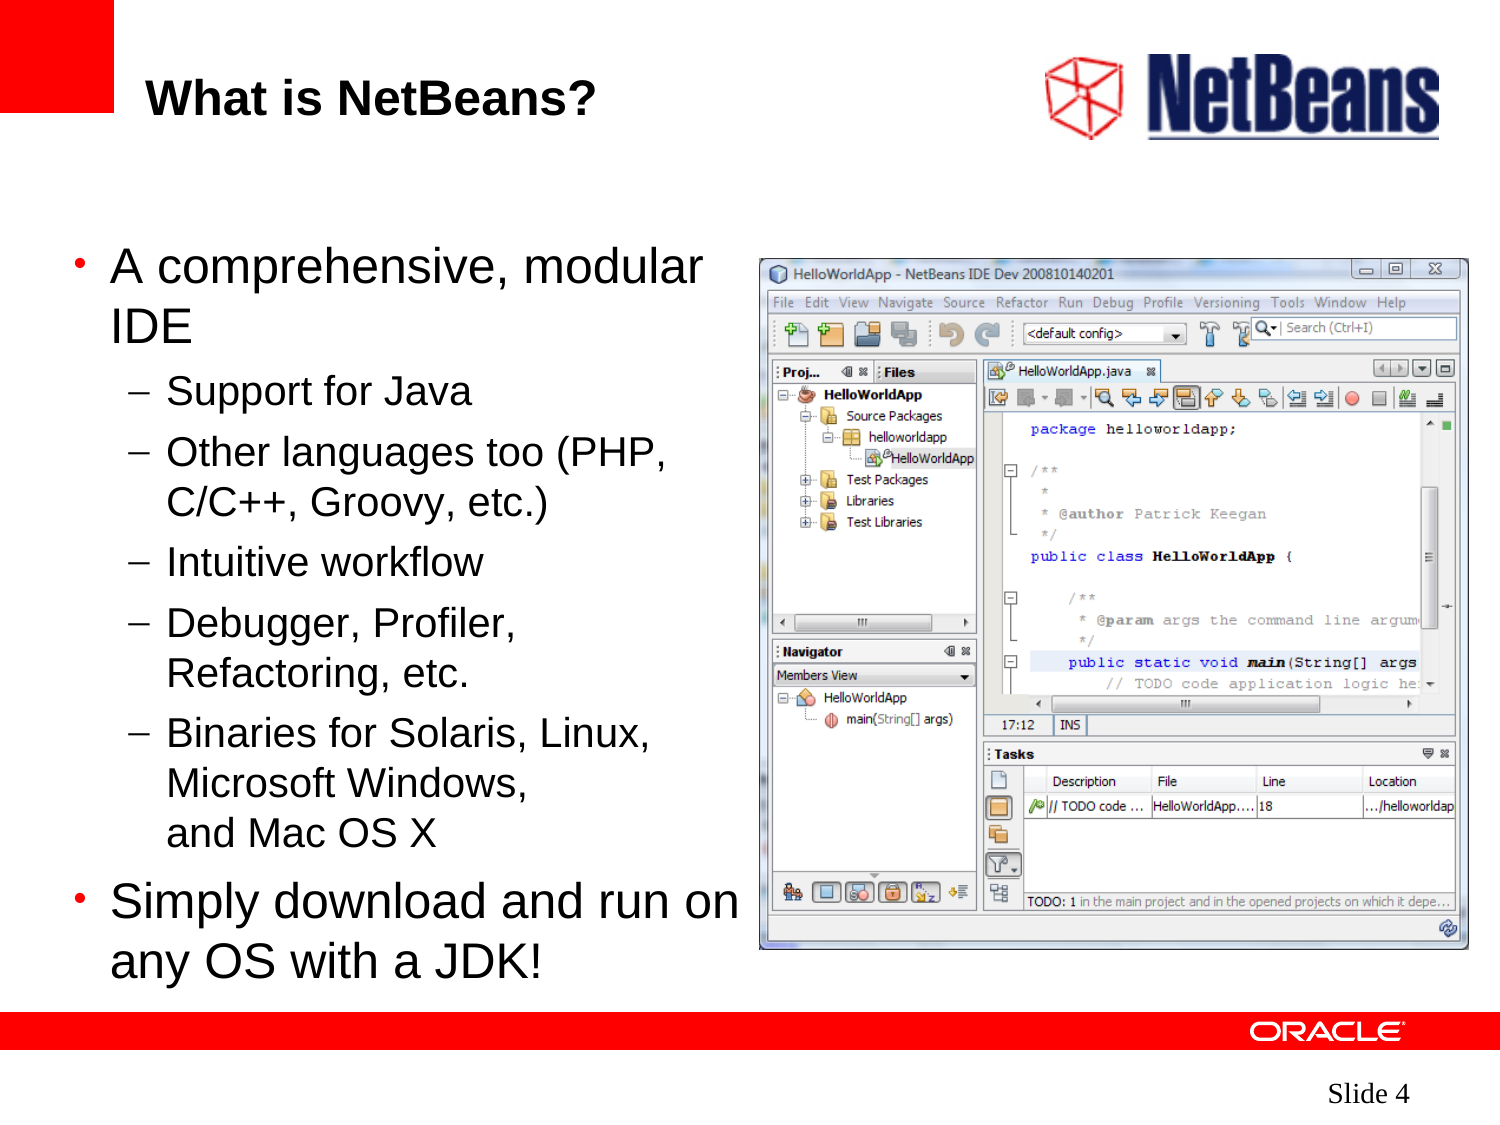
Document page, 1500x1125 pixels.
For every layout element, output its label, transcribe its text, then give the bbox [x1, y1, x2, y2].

list A comprehensive, modular IDE Support for Java Other languages too (PHP, C/C++, Groovy, etc.) Intuitive workflow Debugger, Profiler, Refactoring, etc. Binaries for Solaris, Linux, Microsoft Windows, and Mac OS X Simply download and run on any OS with a JDK! [72, 233, 1390, 989]
picture [0, 0, 114, 113]
picture [1045, 54, 1439, 140]
picture [0, 1012, 1500, 1050]
title What is NetBeans? [130, 38, 983, 153]
picture [759, 258, 1469, 950]
